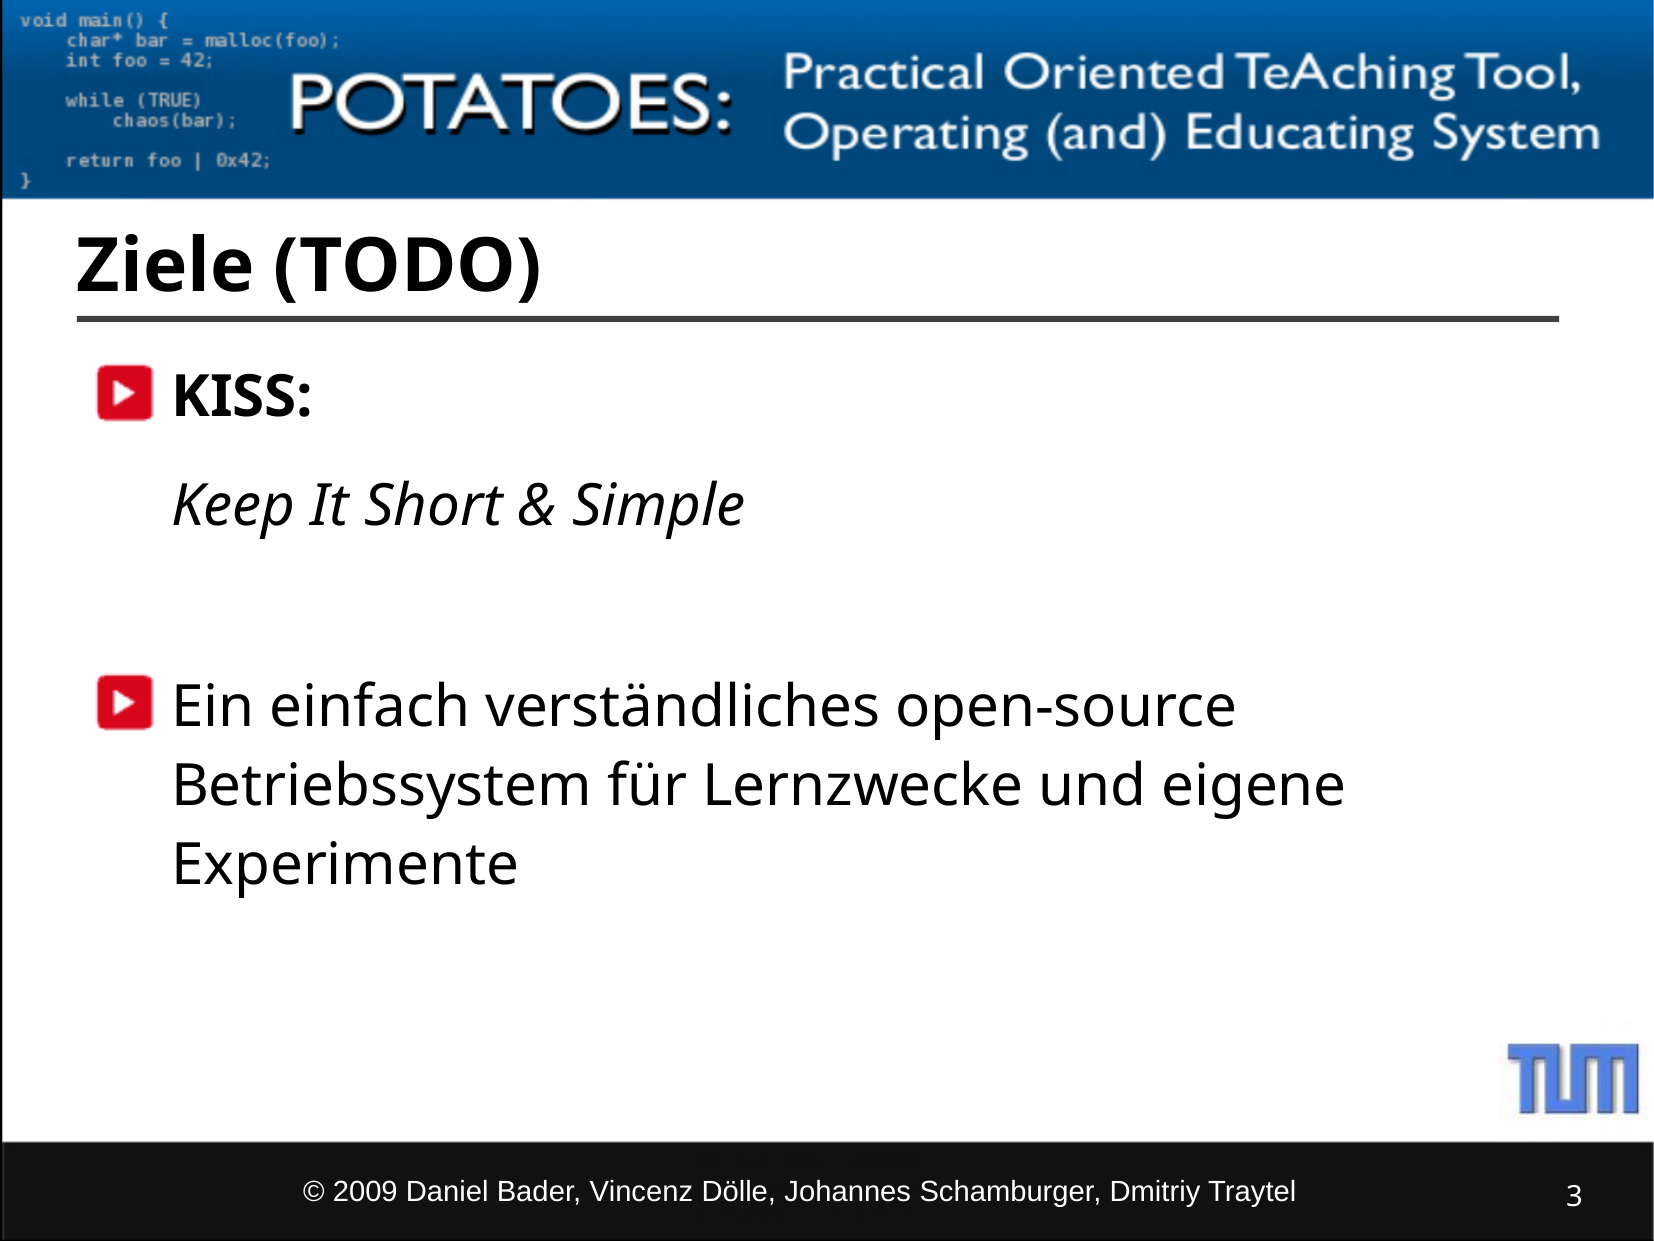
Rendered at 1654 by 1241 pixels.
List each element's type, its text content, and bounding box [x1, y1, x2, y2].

list KISS: Keep It Short & Simple Ein einfach verständliches open-source Betriebssystem für Lernzwecke und eigene Experimente [76, 354, 1565, 1149]
title Ziele (TODO) [76, 219, 1565, 307]
picture [0, 0, 1654, 1241]
